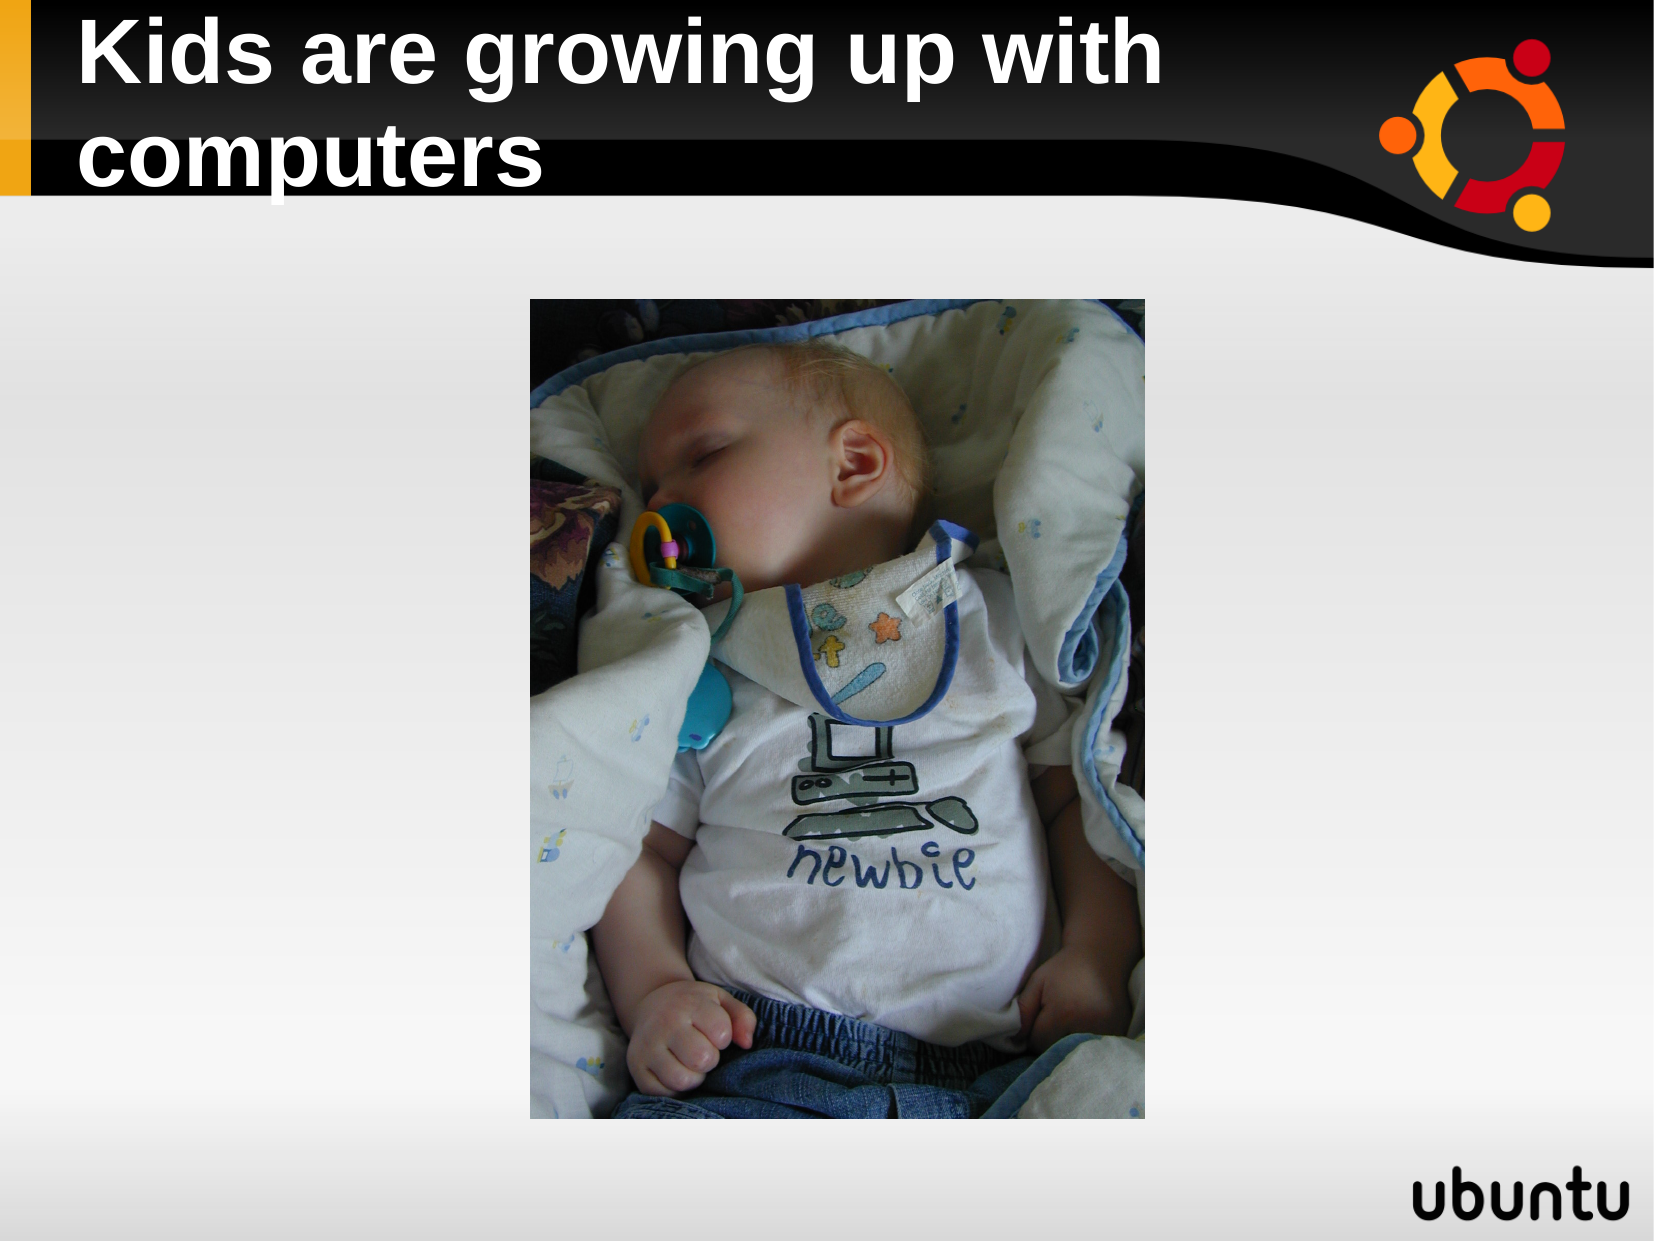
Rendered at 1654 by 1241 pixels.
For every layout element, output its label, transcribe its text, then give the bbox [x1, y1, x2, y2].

title Kids are growing up with computers [76, 0, 1565, 208]
picture [0, 0, 1654, 1241]
